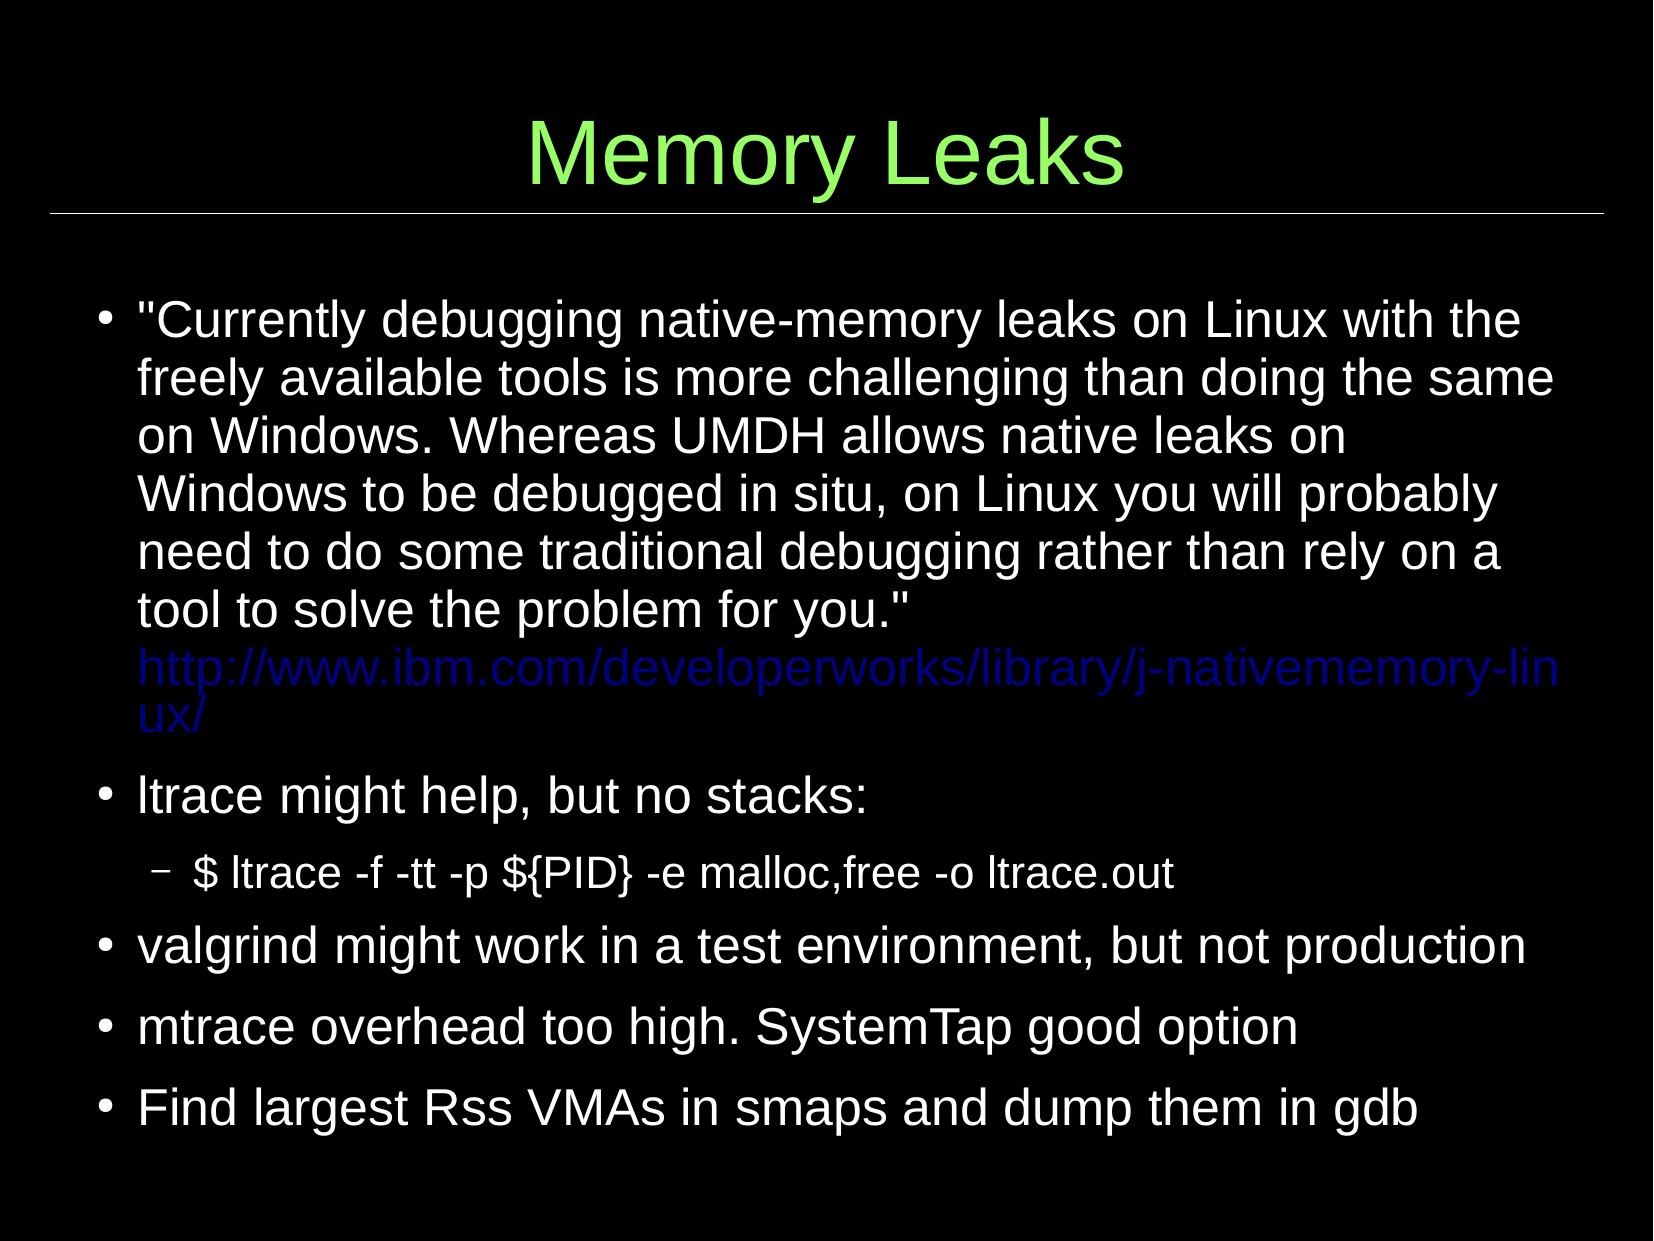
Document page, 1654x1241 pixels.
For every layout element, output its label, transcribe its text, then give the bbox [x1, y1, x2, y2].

title Memory Leaks [82, 49, 1571, 257]
list "Currently debugging native-memory leaks on Linux with the freely available tools is more challenging than doing the same on Windows. Whereas UMDH allows native leaks on Windows to be debugged in situ, on Linux you will probably need to do some traditional debugging rather than rely on a tool to solve the problem for you." http://www.ibm.com/developerworks/library/j-nativememory-linux/ ltrace might help, but no stacks: $ ltrace -f -tt -p ${PID} -e malloc,free -o ltrace.out valgrind might work in a test environment, but not production mtrace overhead too high. SystemTap good option Find largest Rss VMAs in smaps and dump them in gdb [82, 290, 1571, 1111]
